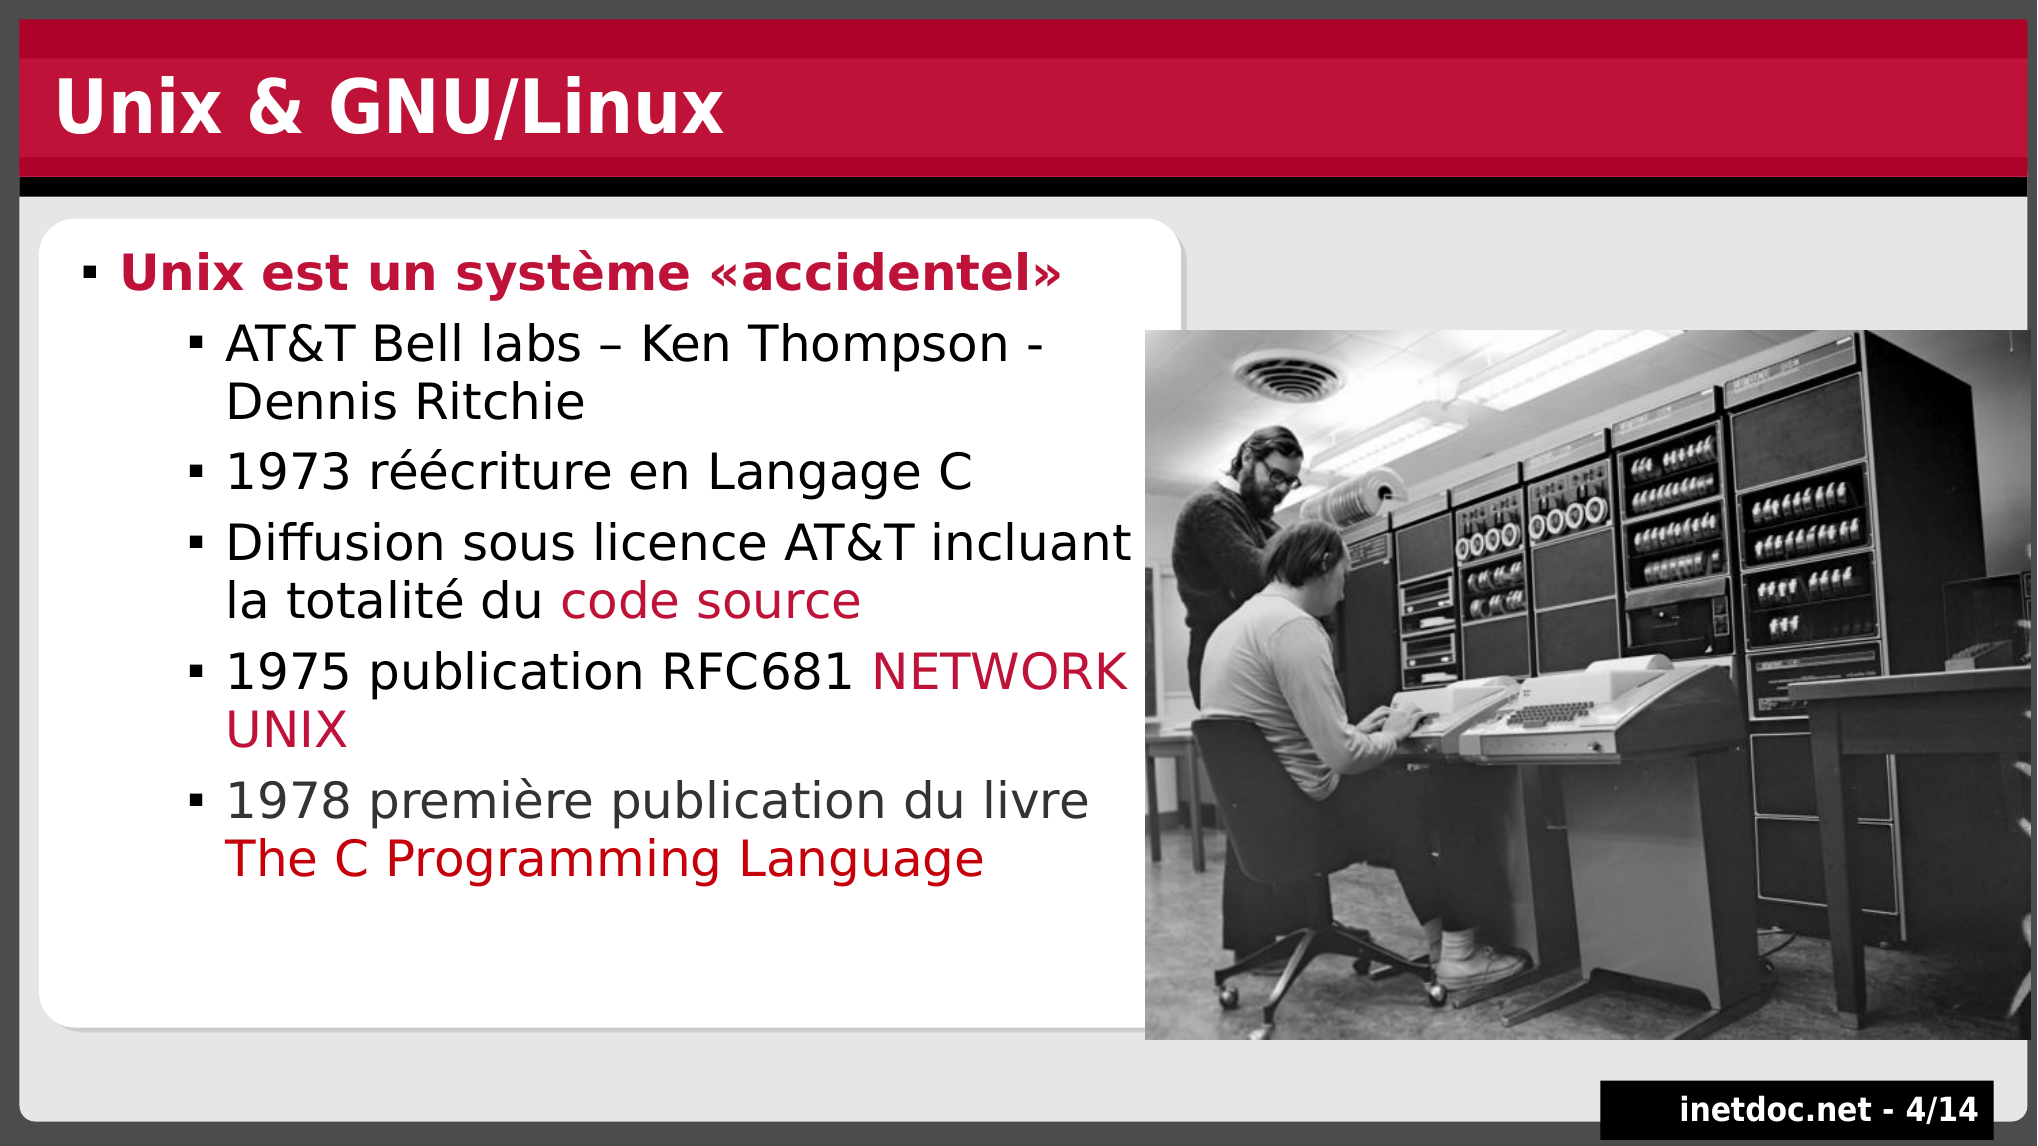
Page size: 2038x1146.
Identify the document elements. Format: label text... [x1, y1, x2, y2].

text_box [19, 19, 2028, 59]
picture [1145, 330, 2031, 1040]
text_box Unix & GNU/Linux [19, 59, 2028, 157]
text_box [19, 157, 2028, 1122]
text_box inetdoc.net - <numéro>/14 [1600, 1080, 1994, 1140]
text_box Unix est un système «accidentel» AT&T Bell labs – Ken Thompson - Dennis Ritchie 1973 réécriture en Langage C Diffusion sous licence AT&T incluant la totalité du code source 1975 publication RFC681 NETWORK UNIX 1978 première publication du livre The C Programming Language [38, 218, 1182, 1028]
